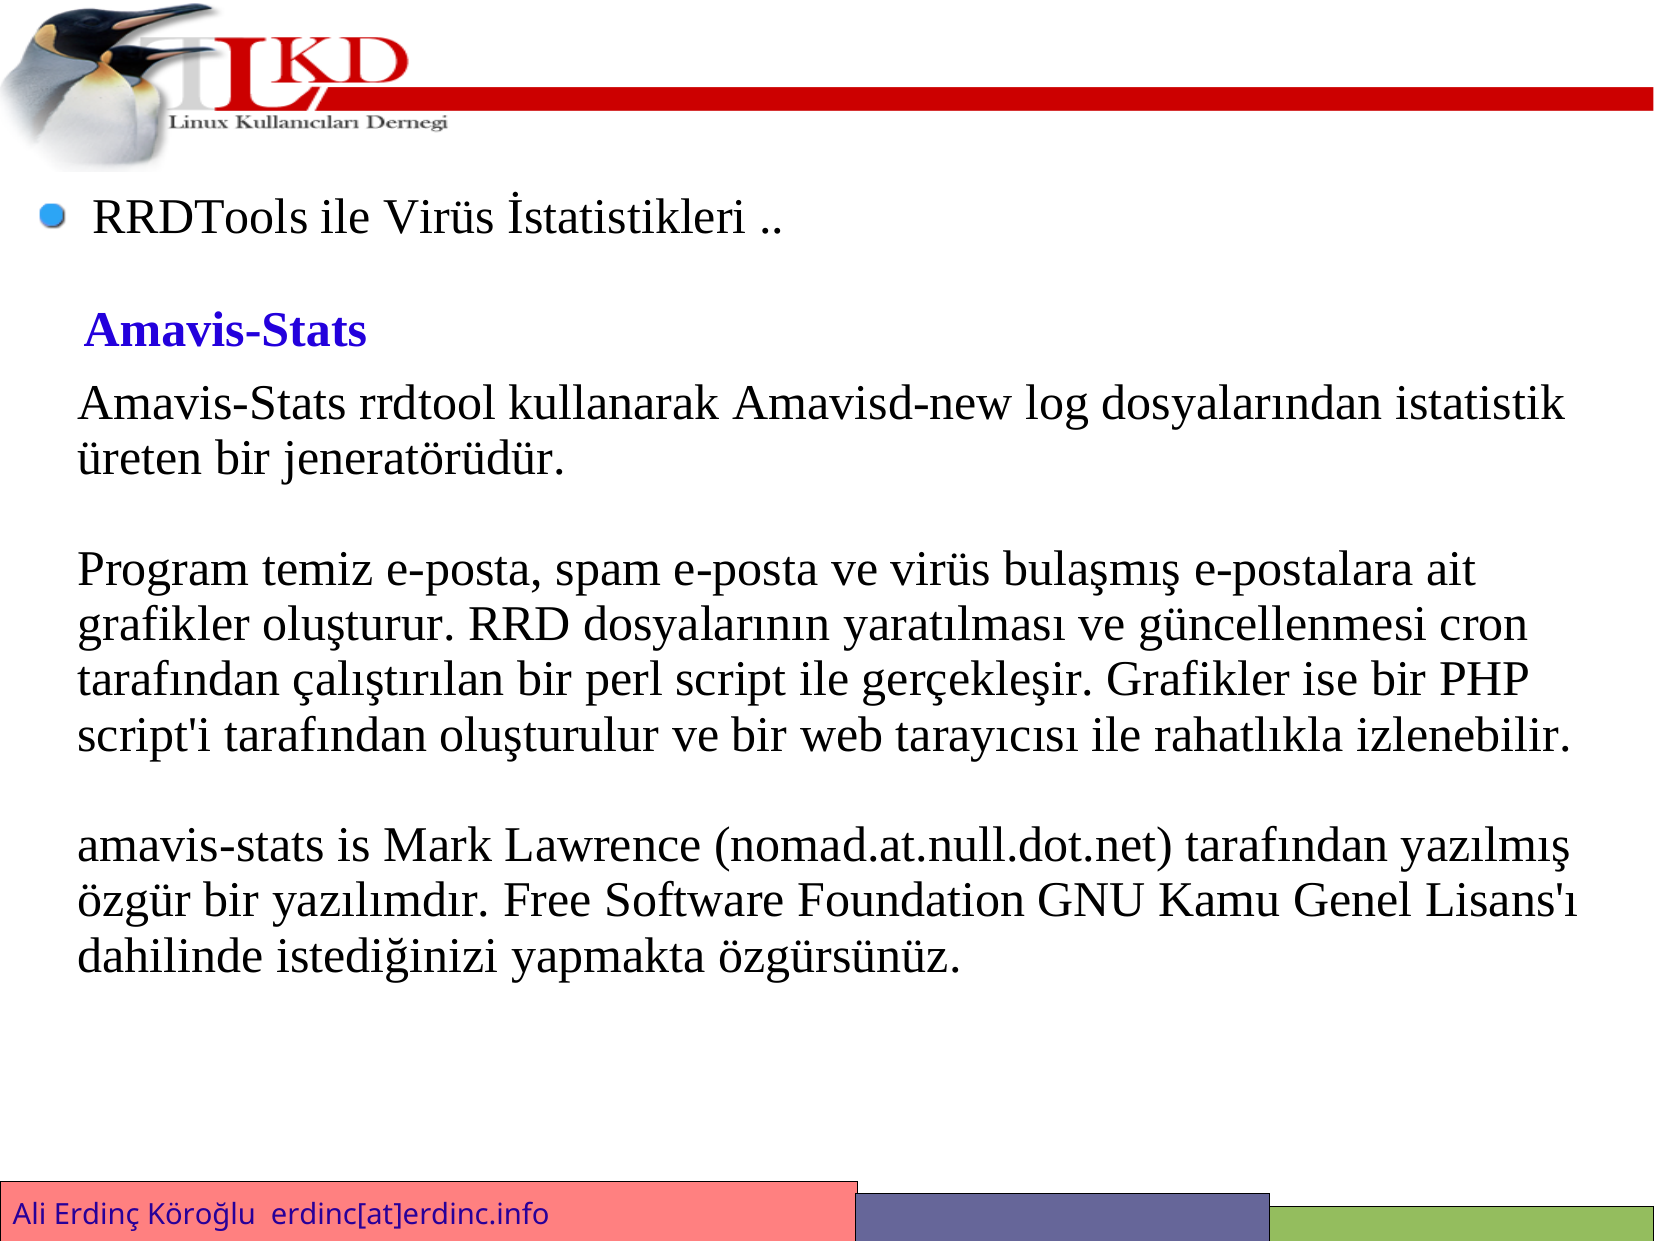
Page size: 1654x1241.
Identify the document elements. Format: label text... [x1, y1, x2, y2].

text_box Ali Erdinç Köroğlu erdinc[at]erdinc.info http://www.erdinc.info [12, 1193, 852, 1233]
text_box RRDTools ile Virüs İstatistikleri .. [38, 188, 786, 250]
text_box Amavis-Stats rrdtool kullanarak Amavisd-new log dosyalarından istatistik üreten bir jeneratörüdür. Program temiz e-posta, spam e-posta ve virüs bulaşmış e-postalara ait grafikler oluşturur. RRD dosyalarının yaratılması ve güncellenmesi cron tarafından çalıştırılan bir perl script ile gerçekleşir. Grafikler ise bir PHP script'i tarafından oluşturulur ve bir web tarayıcısı ile rahatlıkla izlenebilir. amavis-stats is Mark Lawrence (nomad.at.null.dot.net) tarafından yazılmış özgür bir yazılımdır. Free Software Foundation GNU Kamu Genel Lisans'ı dahilinde istediğinizi yapmakta özgürsünüz. [77, 374, 1593, 983]
picture [0, 0, 1654, 172]
text_box Amavis-Stats [83, 301, 368, 357]
text_box [0, 1181, 1654, 1241]
